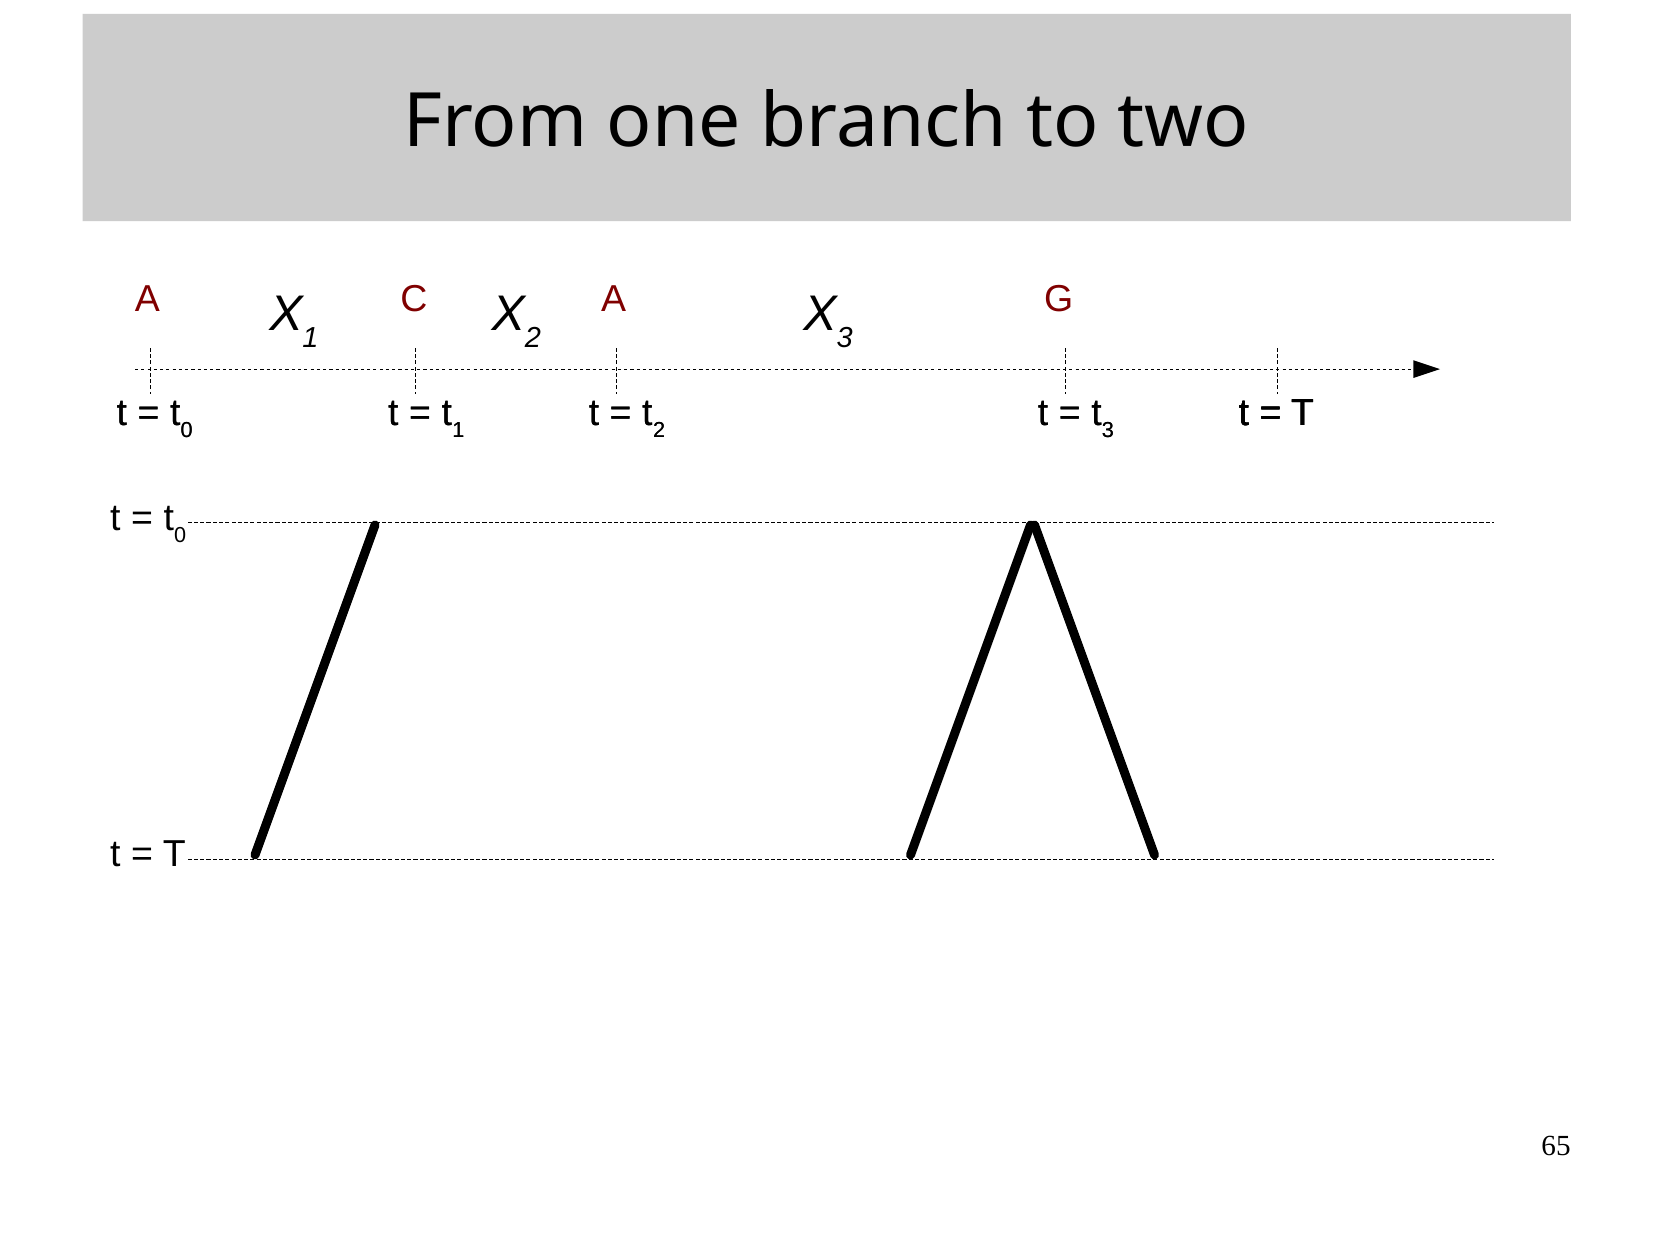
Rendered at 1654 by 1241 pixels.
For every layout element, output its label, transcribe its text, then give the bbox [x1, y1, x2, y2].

text_box t = t3 [1023, 384, 1132, 450]
text_box X1 [254, 278, 361, 417]
text_box G [1029, 270, 1090, 327]
text_box t = t2 [574, 384, 683, 450]
list [15, 408, 1636, 1198]
text_box X2 [476, 278, 579, 417]
text_box t = T [1223, 384, 1333, 441]
text_box t = T [95, 825, 204, 882]
text_box X3 [788, 278, 886, 417]
text_box C [385, 270, 446, 327]
text_box t = t1 [373, 384, 482, 450]
title From one branch to two [82, 13, 1571, 222]
text_box A [120, 270, 181, 327]
text_box t = t0 [95, 489, 204, 556]
text_box t = t0 [101, 384, 211, 450]
text_box A [586, 270, 647, 327]
